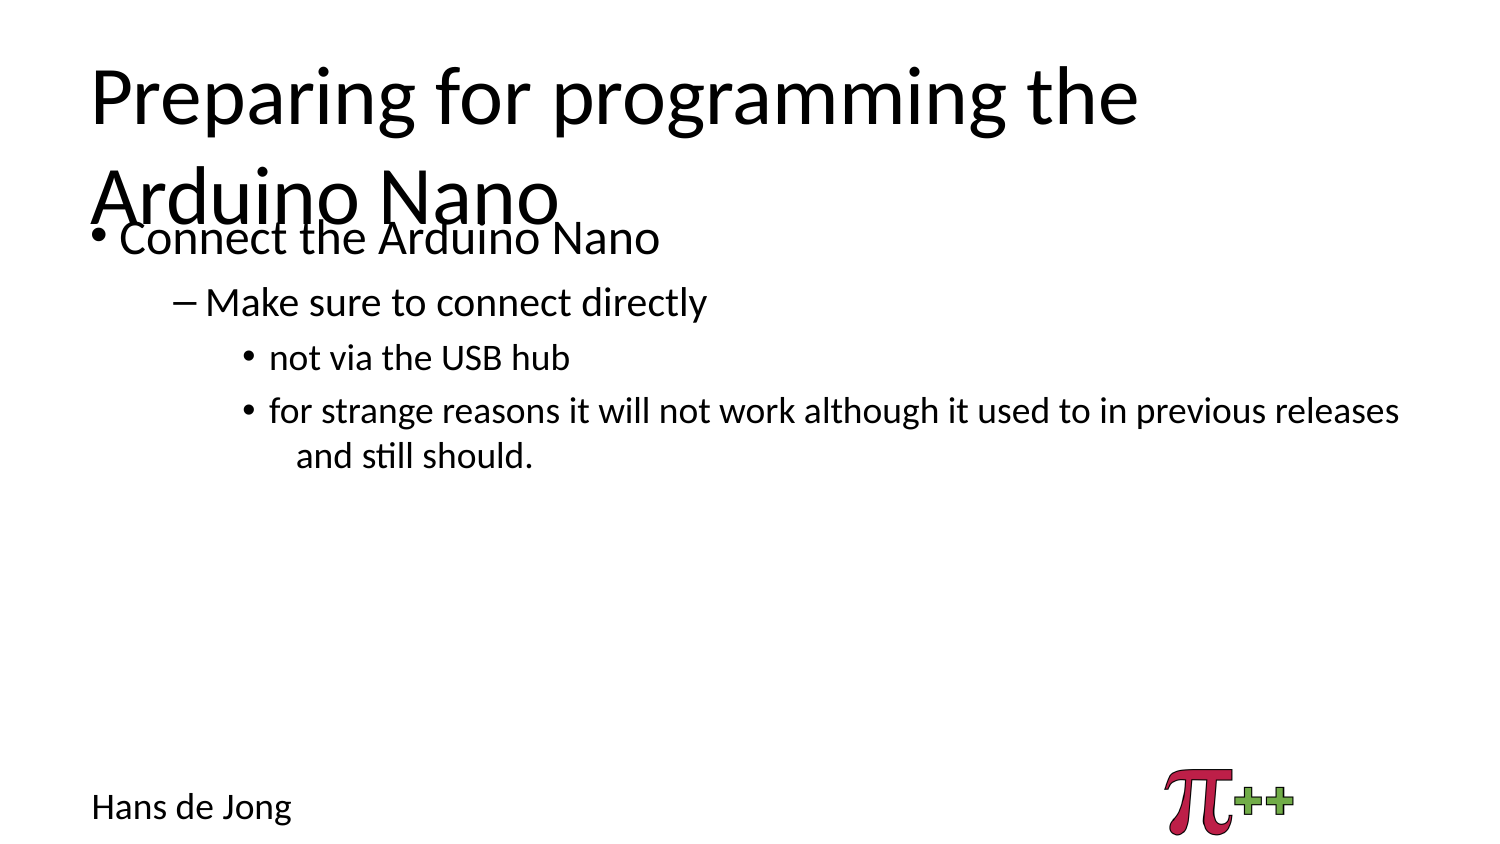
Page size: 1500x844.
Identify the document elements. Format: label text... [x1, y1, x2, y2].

title Preparing for programming the Arduino Nano [75, 33, 1426, 175]
list Connect the Arduino Nano Make sure to connect directly not via the USB hub for strange reasons it will not work although it used to in previous releases and still should. [75, 196, 1426, 754]
